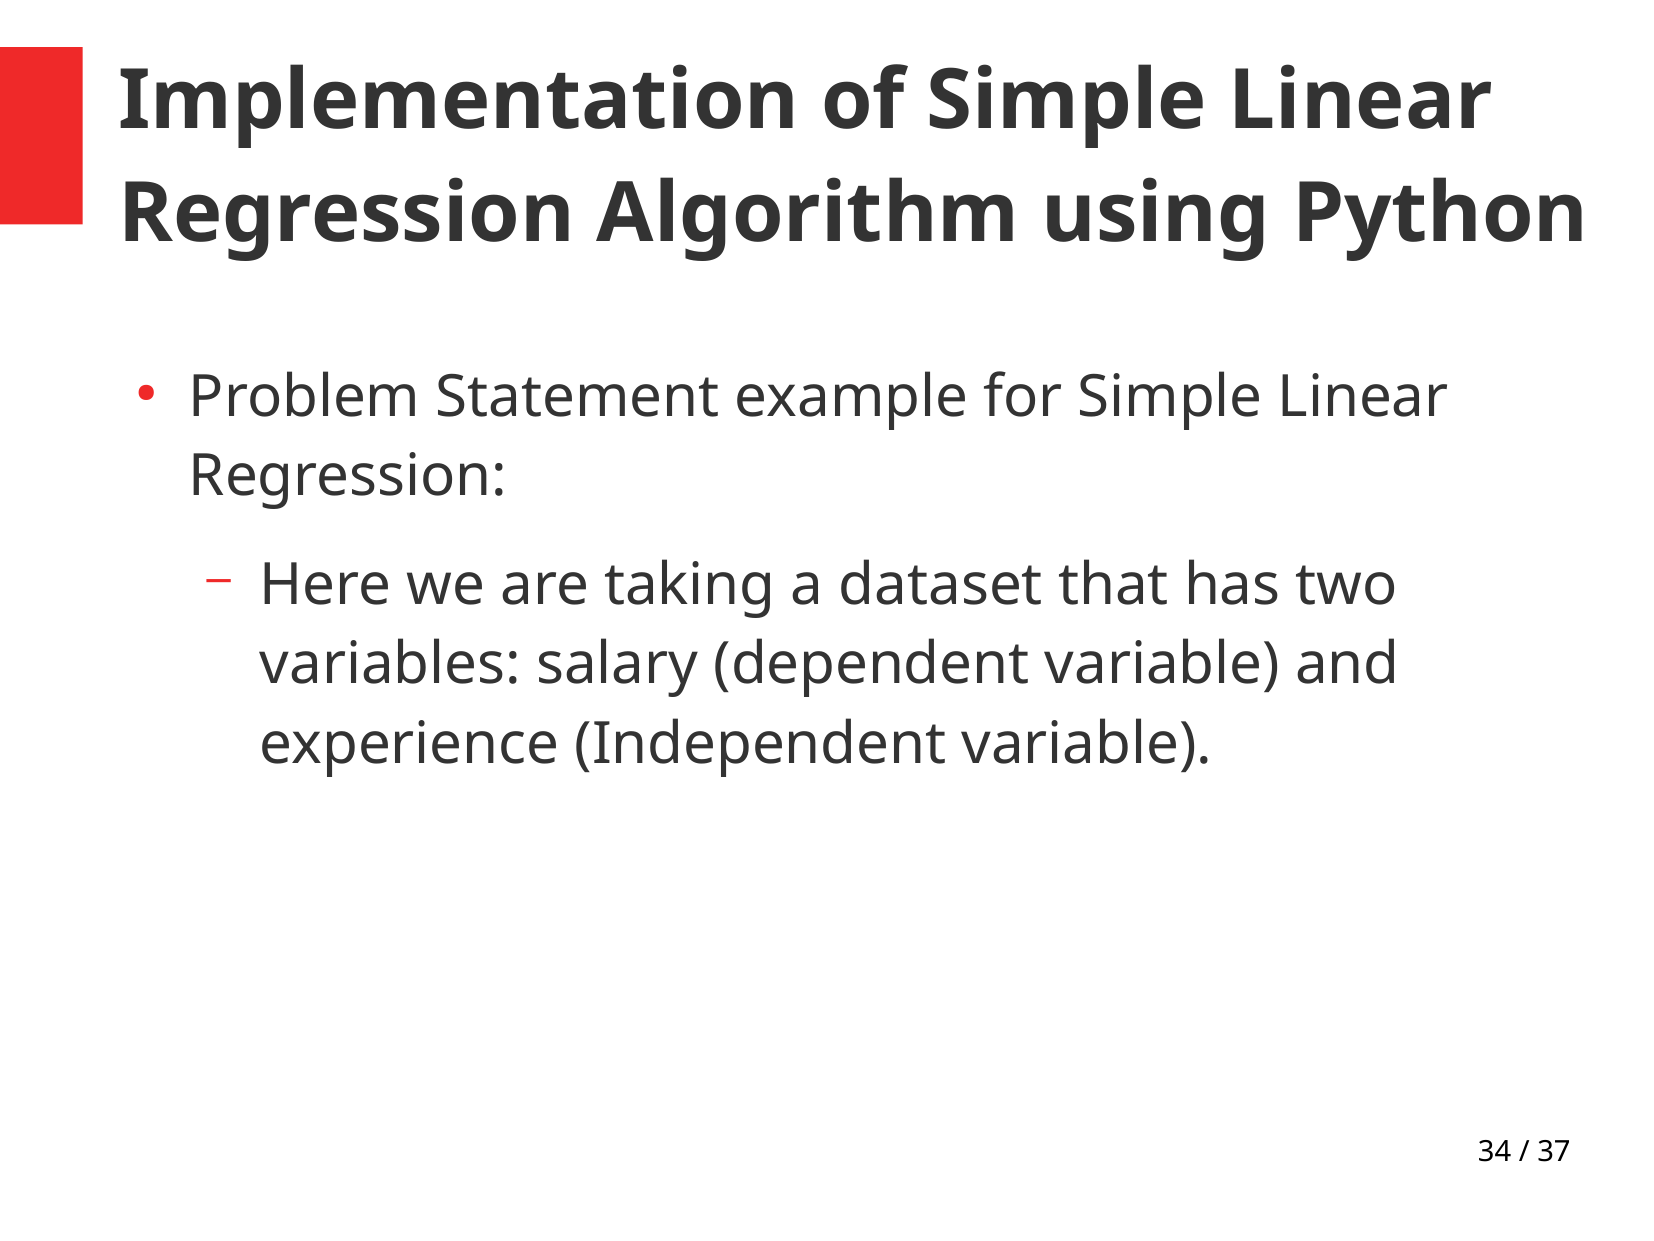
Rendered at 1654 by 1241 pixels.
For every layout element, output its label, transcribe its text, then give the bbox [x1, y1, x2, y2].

title Implementation of Simple Linear Regression Algorithm using Python [118, 0, 1654, 341]
list Problem Statement example for Simple Linear Regression: Here we are taking a dataset that has two variables: salary (dependent variable) and experience (Independent variable). [118, 354, 1536, 1074]
